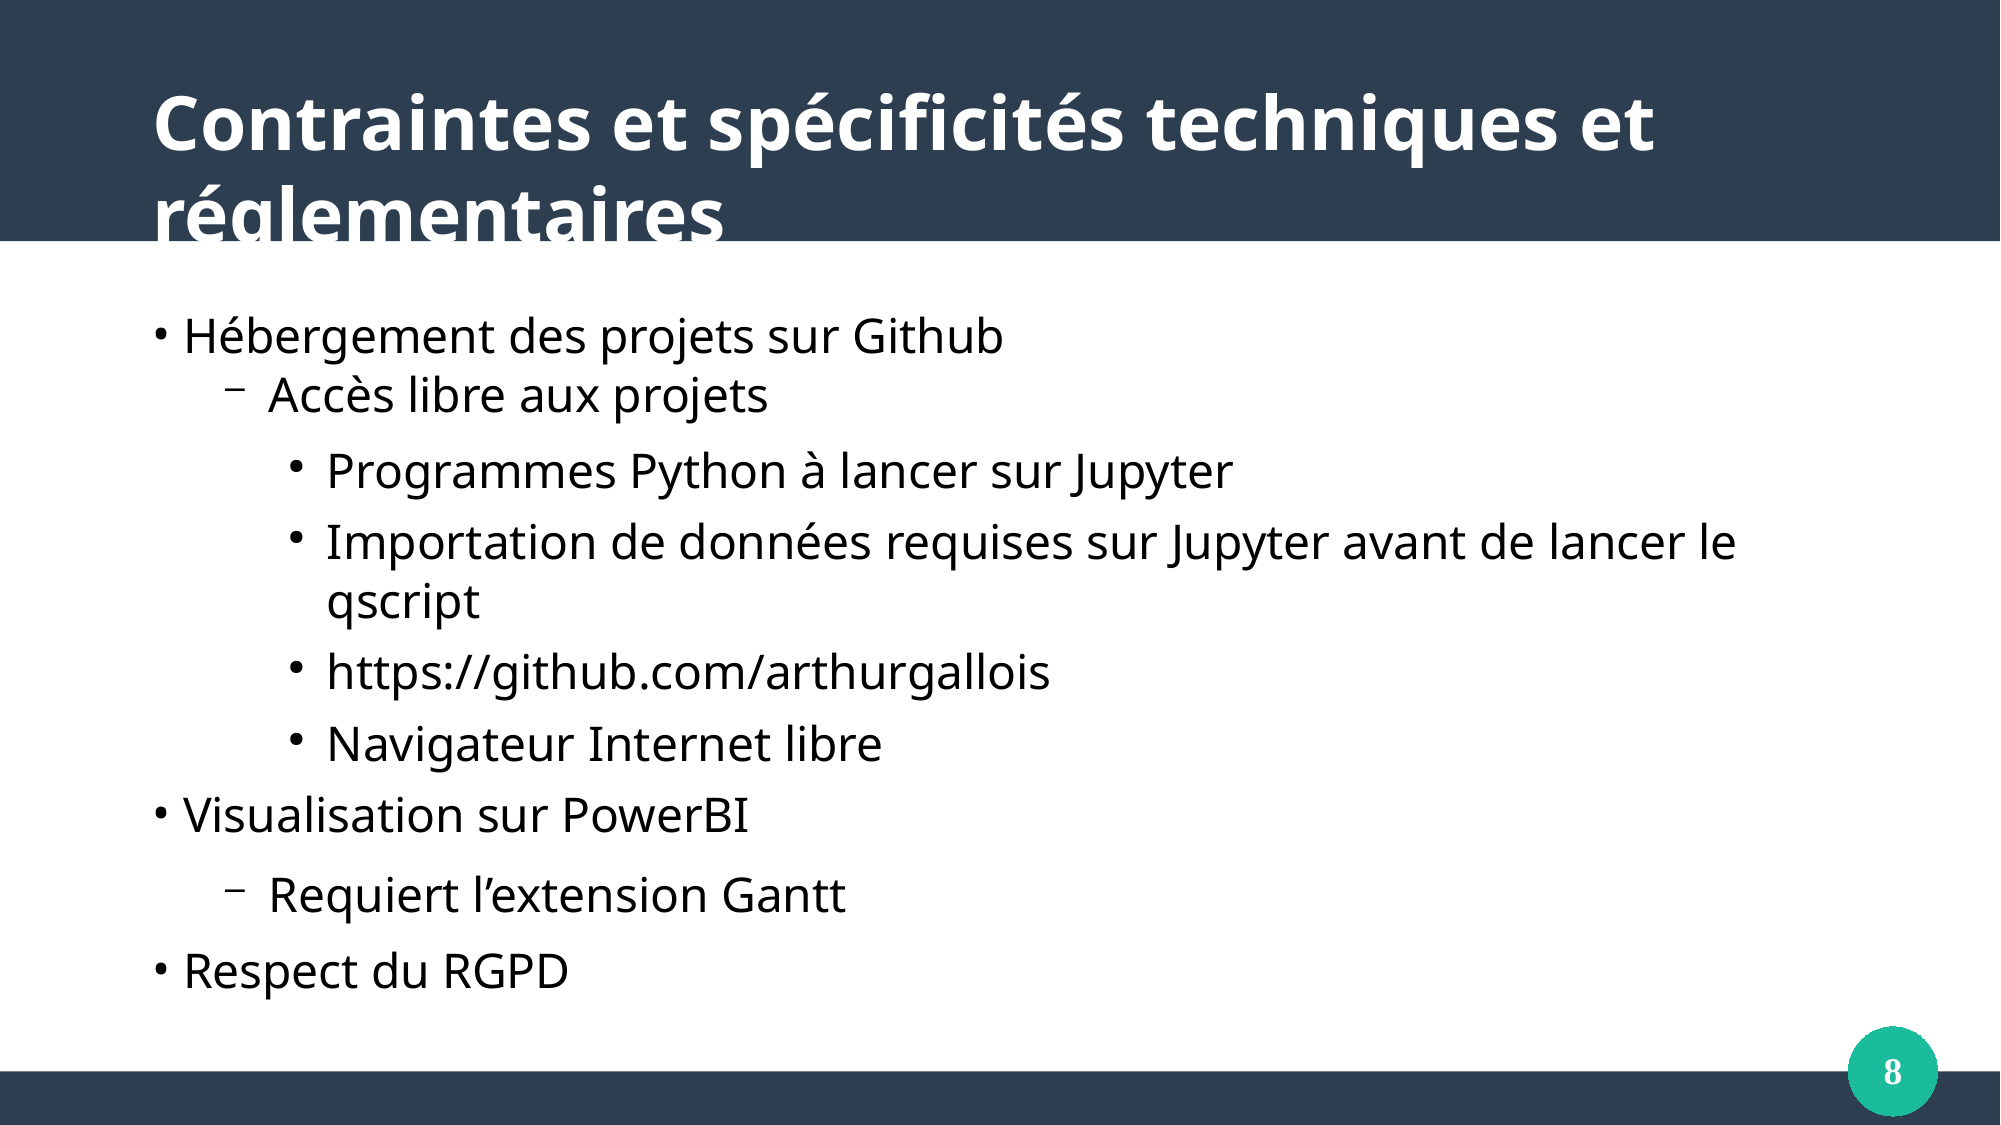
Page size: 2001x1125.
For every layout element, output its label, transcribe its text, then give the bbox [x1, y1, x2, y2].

list Hébergement des projets sur Github Accès libre aux projets Programmes Python à lancer sur Jupyter Importation de données requises sur Jupyter avant de lancer le qscript https://github.com/arthurgallois Navigateur Internet libre Visualisation sur PowerBI Requiert l’extension Gantt Respect du RGPD [137, 299, 1863, 1014]
title Contraintes et spécificités techniques et réglementaires [137, 59, 1863, 278]
